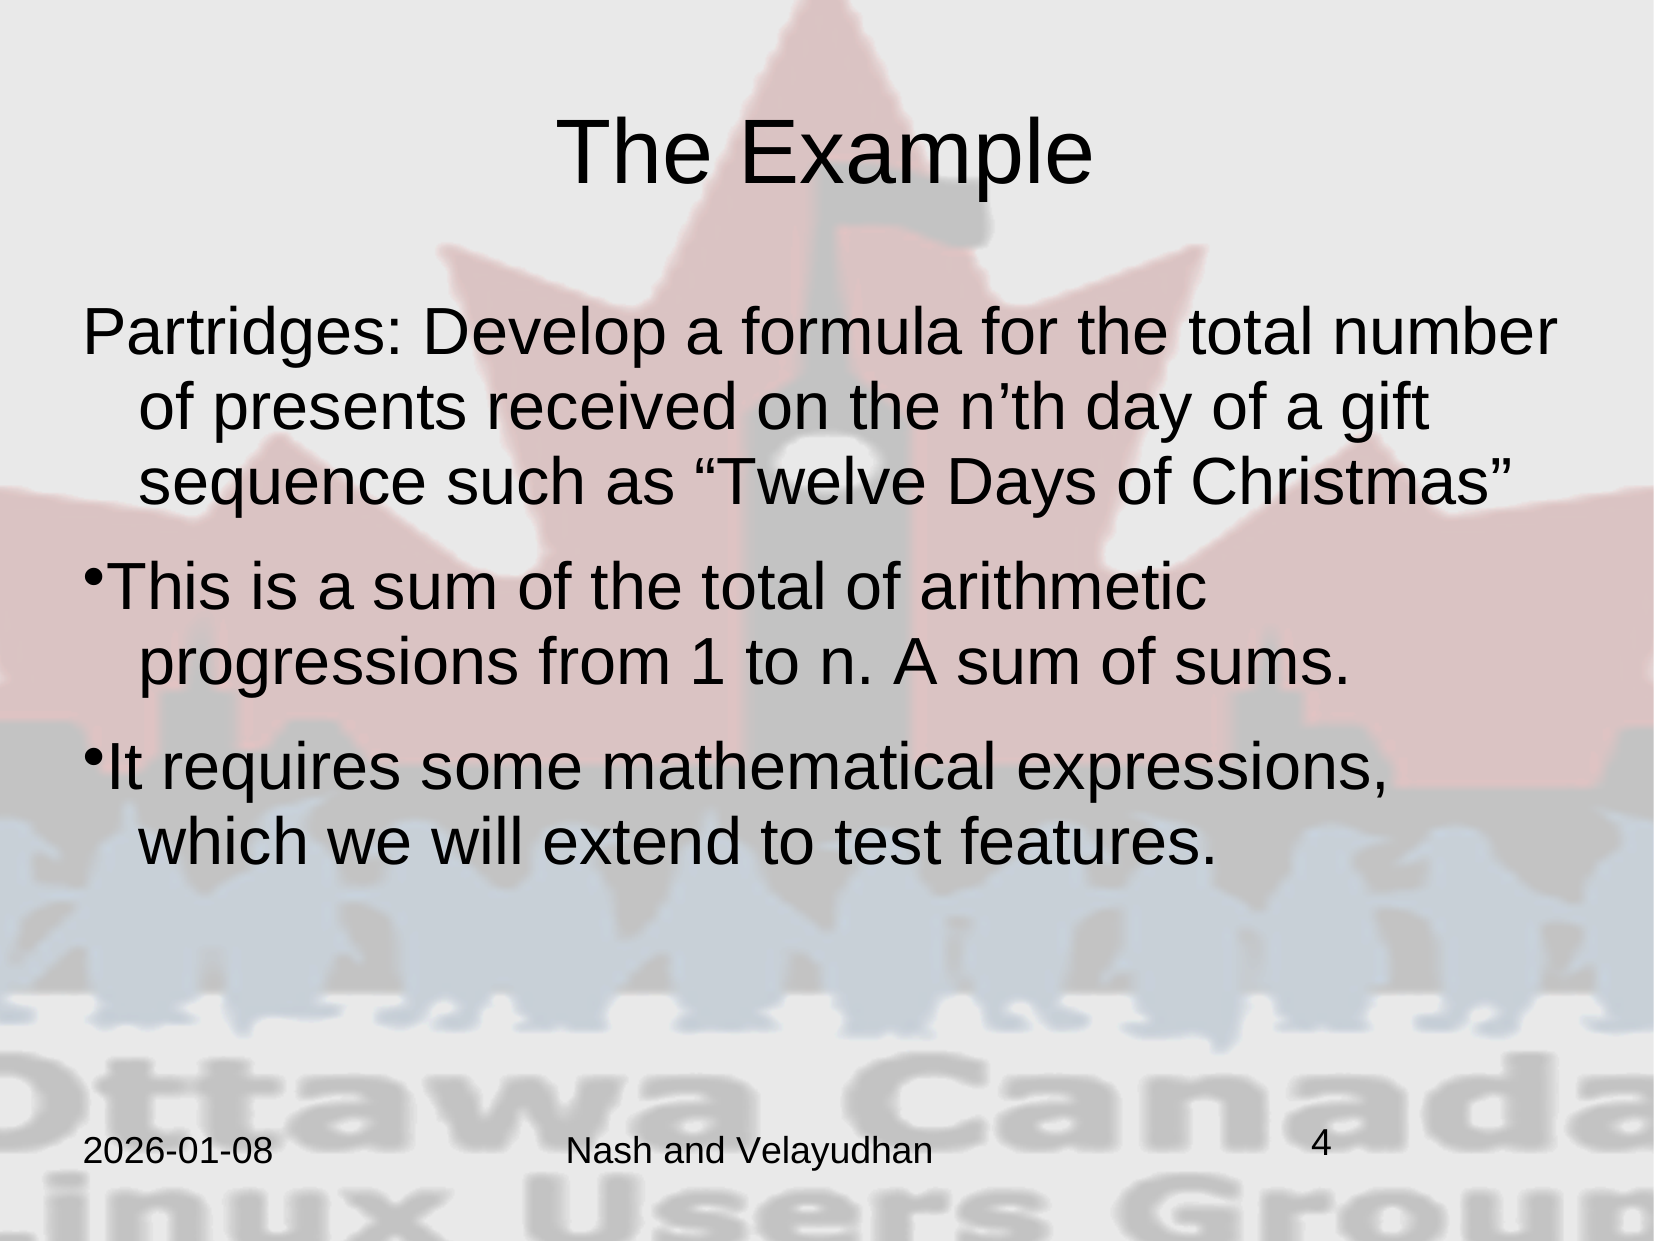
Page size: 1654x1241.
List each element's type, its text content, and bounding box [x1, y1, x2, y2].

title The Example [82, 49, 1570, 256]
list Partridges: Develop a formula for the total number of presents received on the n’th day of a gift sequence such as “Twelve Days of Christmas” This is a sum of the total of arithmetic progressions from 1 to n. A sum of sums. It requires some mathematical expressions, which we will extend to test features. [82, 290, 1570, 1009]
picture [0, 0, 1654, 1241]
